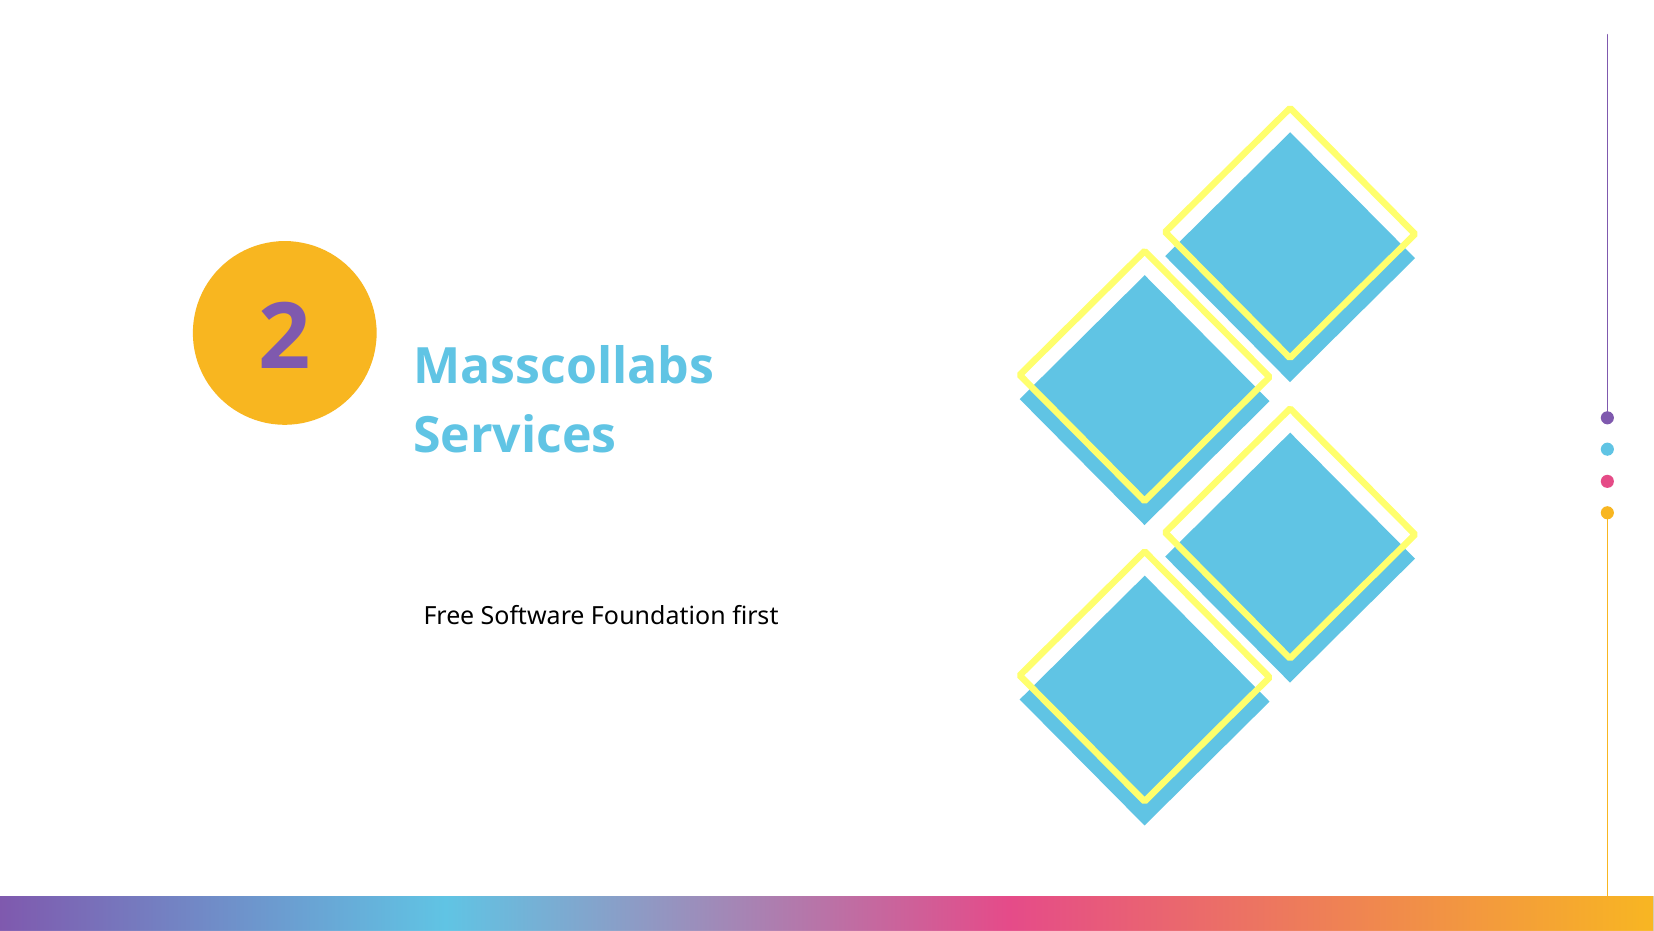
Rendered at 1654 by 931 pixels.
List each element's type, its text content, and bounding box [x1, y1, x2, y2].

title Free Software Foundation first [423, 526, 910, 703]
title Masscollabs Services [413, 253, 1052, 544]
picture [0, 896, 1654, 931]
text_box 2 [192, 241, 377, 425]
